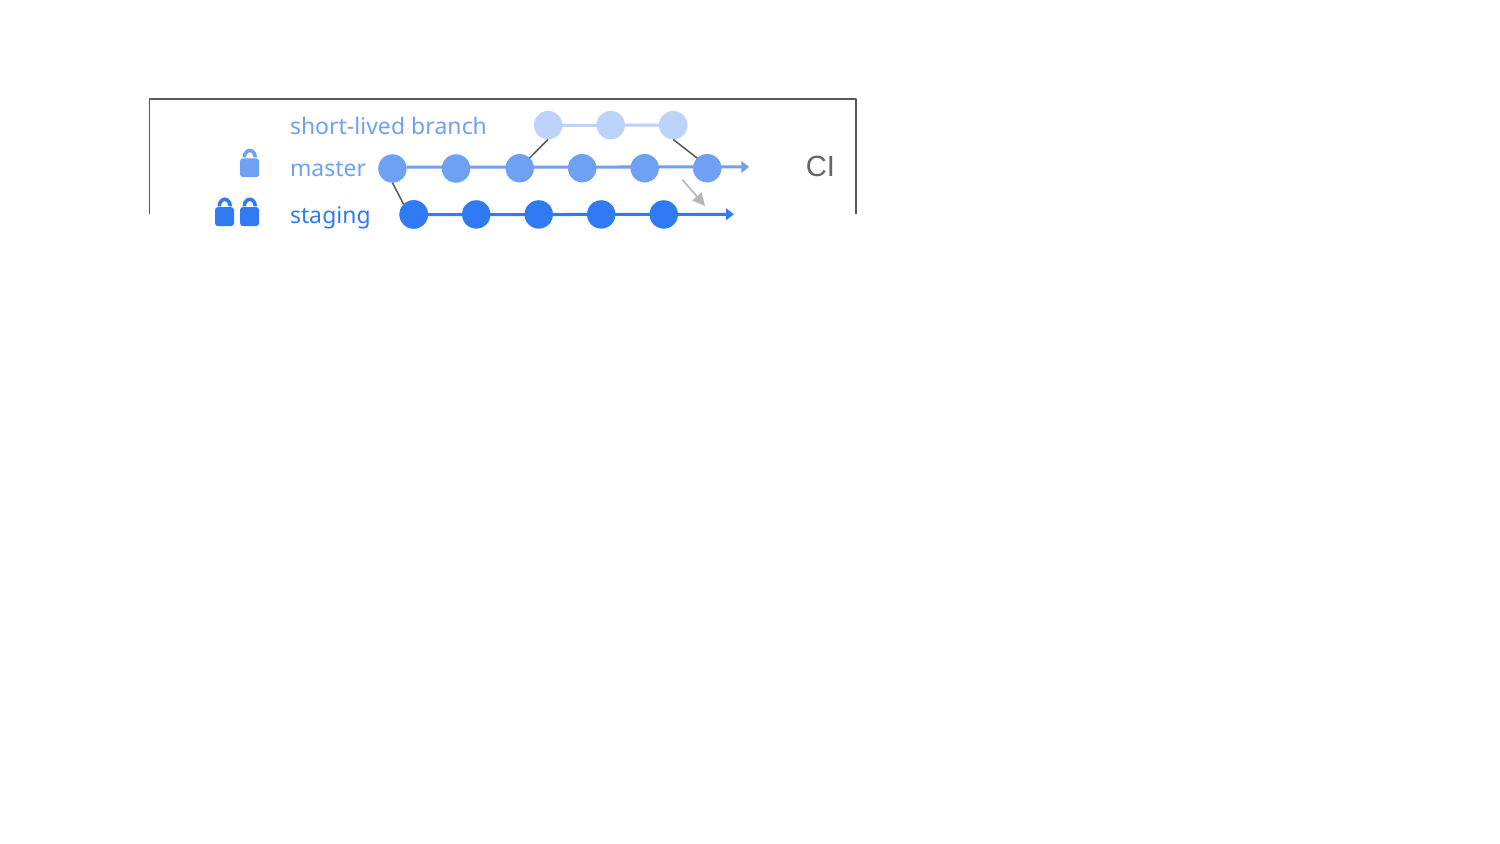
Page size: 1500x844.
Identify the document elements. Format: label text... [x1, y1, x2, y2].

text_box [81, 197, 961, 314]
text_box CI [790, 132, 857, 211]
text_box short-lived branch [272, 98, 506, 152]
text_box [240, 148, 260, 178]
text_box [533, 110, 688, 140]
text_box staging [272, 188, 406, 241]
text_box [388, 153, 750, 183]
text_box master [272, 140, 388, 191]
